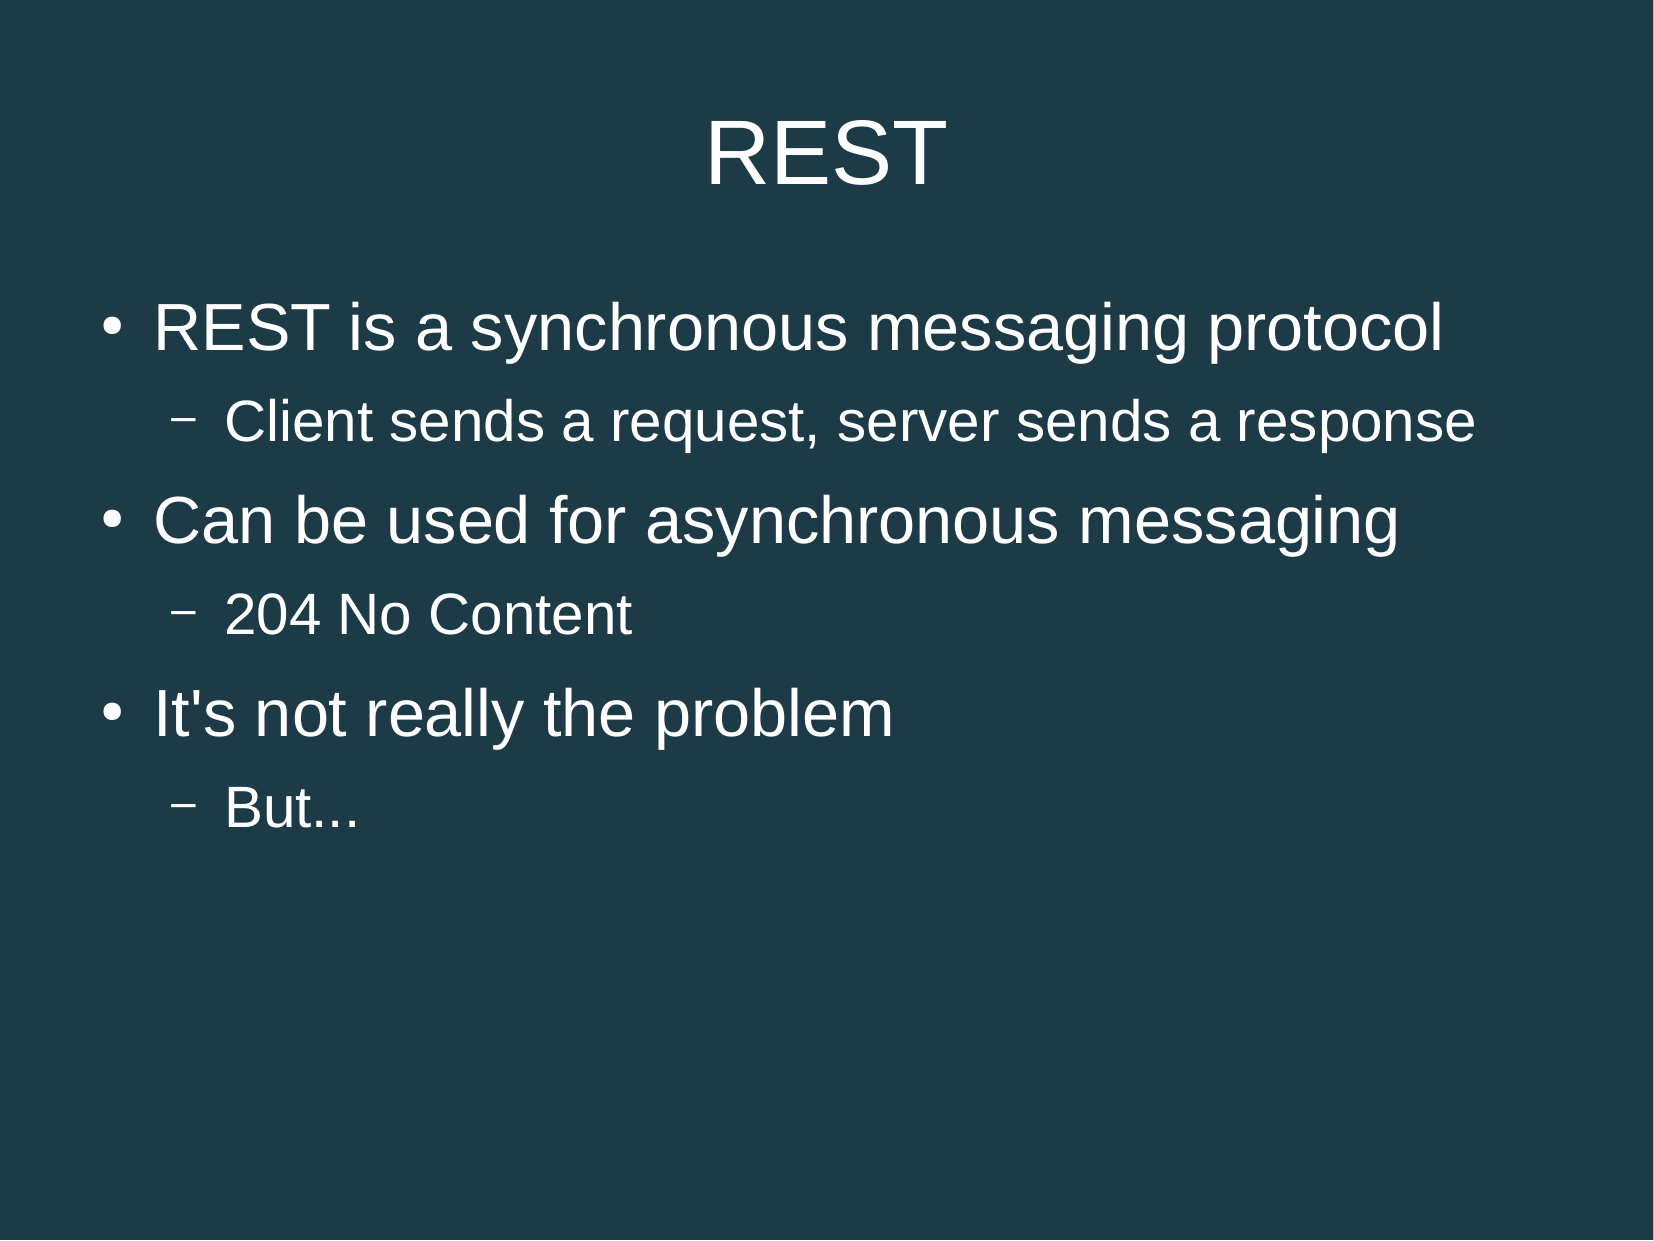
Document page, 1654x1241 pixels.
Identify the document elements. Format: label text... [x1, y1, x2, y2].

title REST [82, 49, 1571, 257]
list REST is a synchronous messaging protocol Client sends a request, server sends a response Can be used for asynchronous messaging 204 No Content It's not really the problem But... [82, 290, 1571, 1010]
